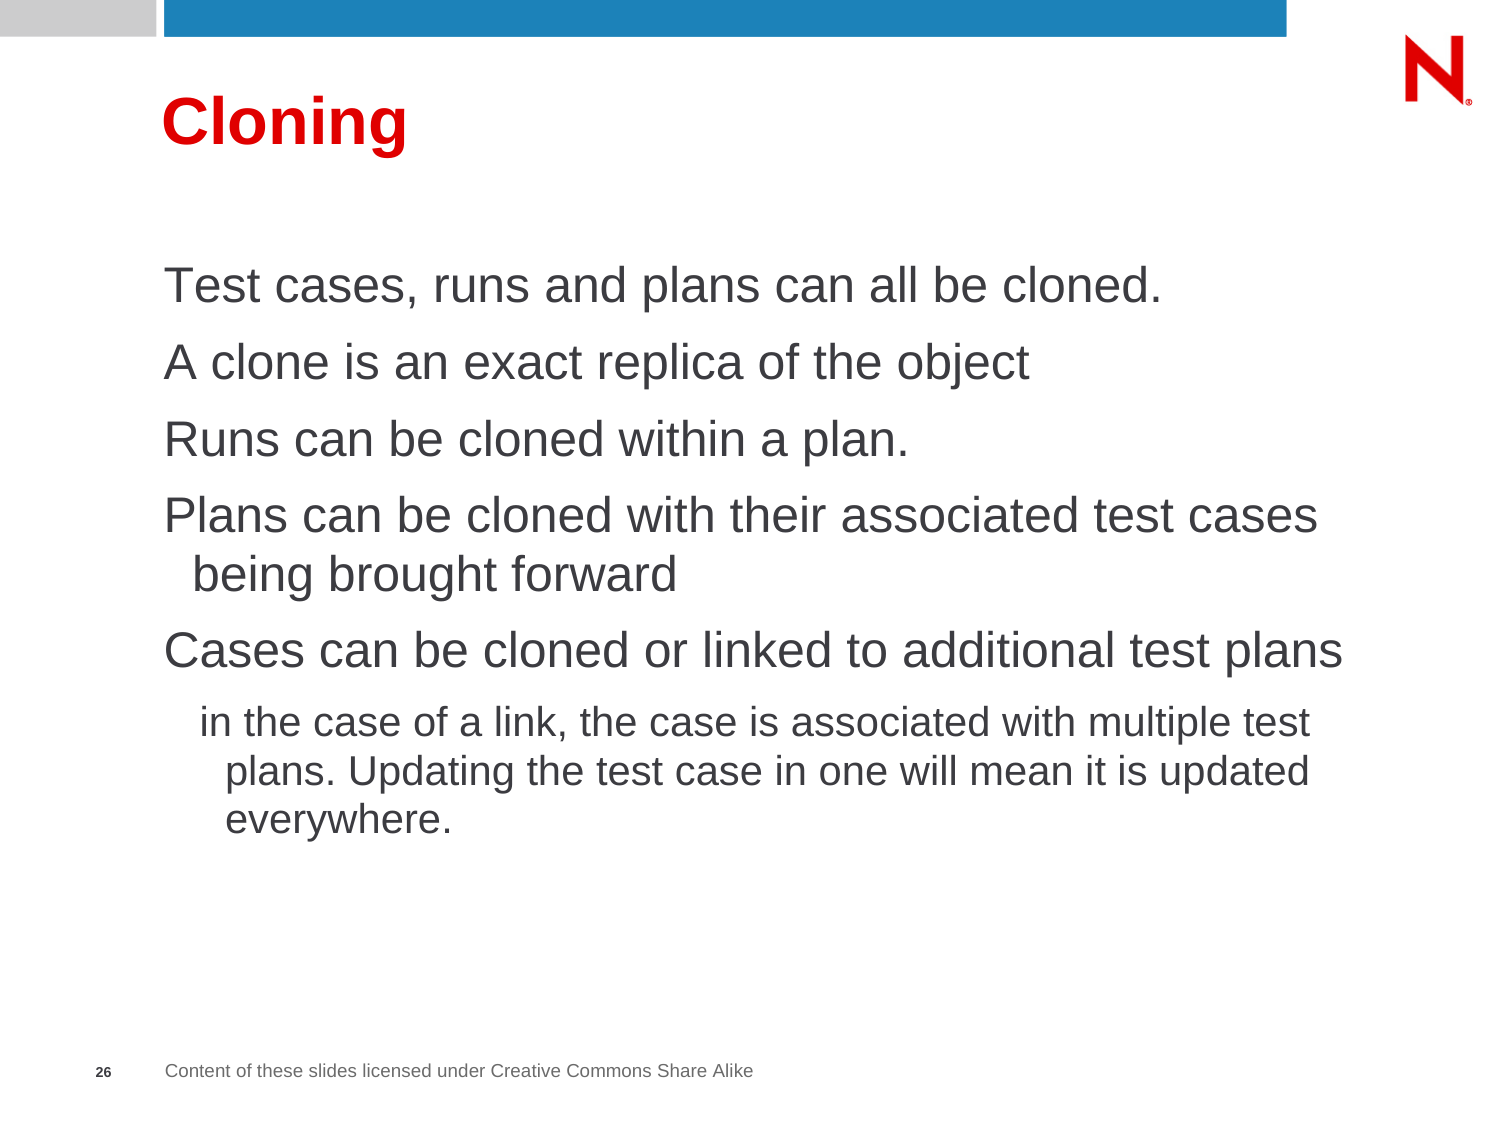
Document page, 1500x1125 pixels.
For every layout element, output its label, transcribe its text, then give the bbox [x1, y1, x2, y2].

list Test cases, runs and plans can all be cloned. A clone is an exact replica of the object Runs can be cloned within a plan. Plans can be cloned with their associated test cases being brought forward Cases can be cloned or linked to additional test plans in the case of a link, the case is associated with multiple test plans. Updating the test case in one will mean it is updated everywhere. [163, 254, 1404, 986]
title Cloning [161, 41, 1383, 205]
picture [1403, 32, 1473, 107]
